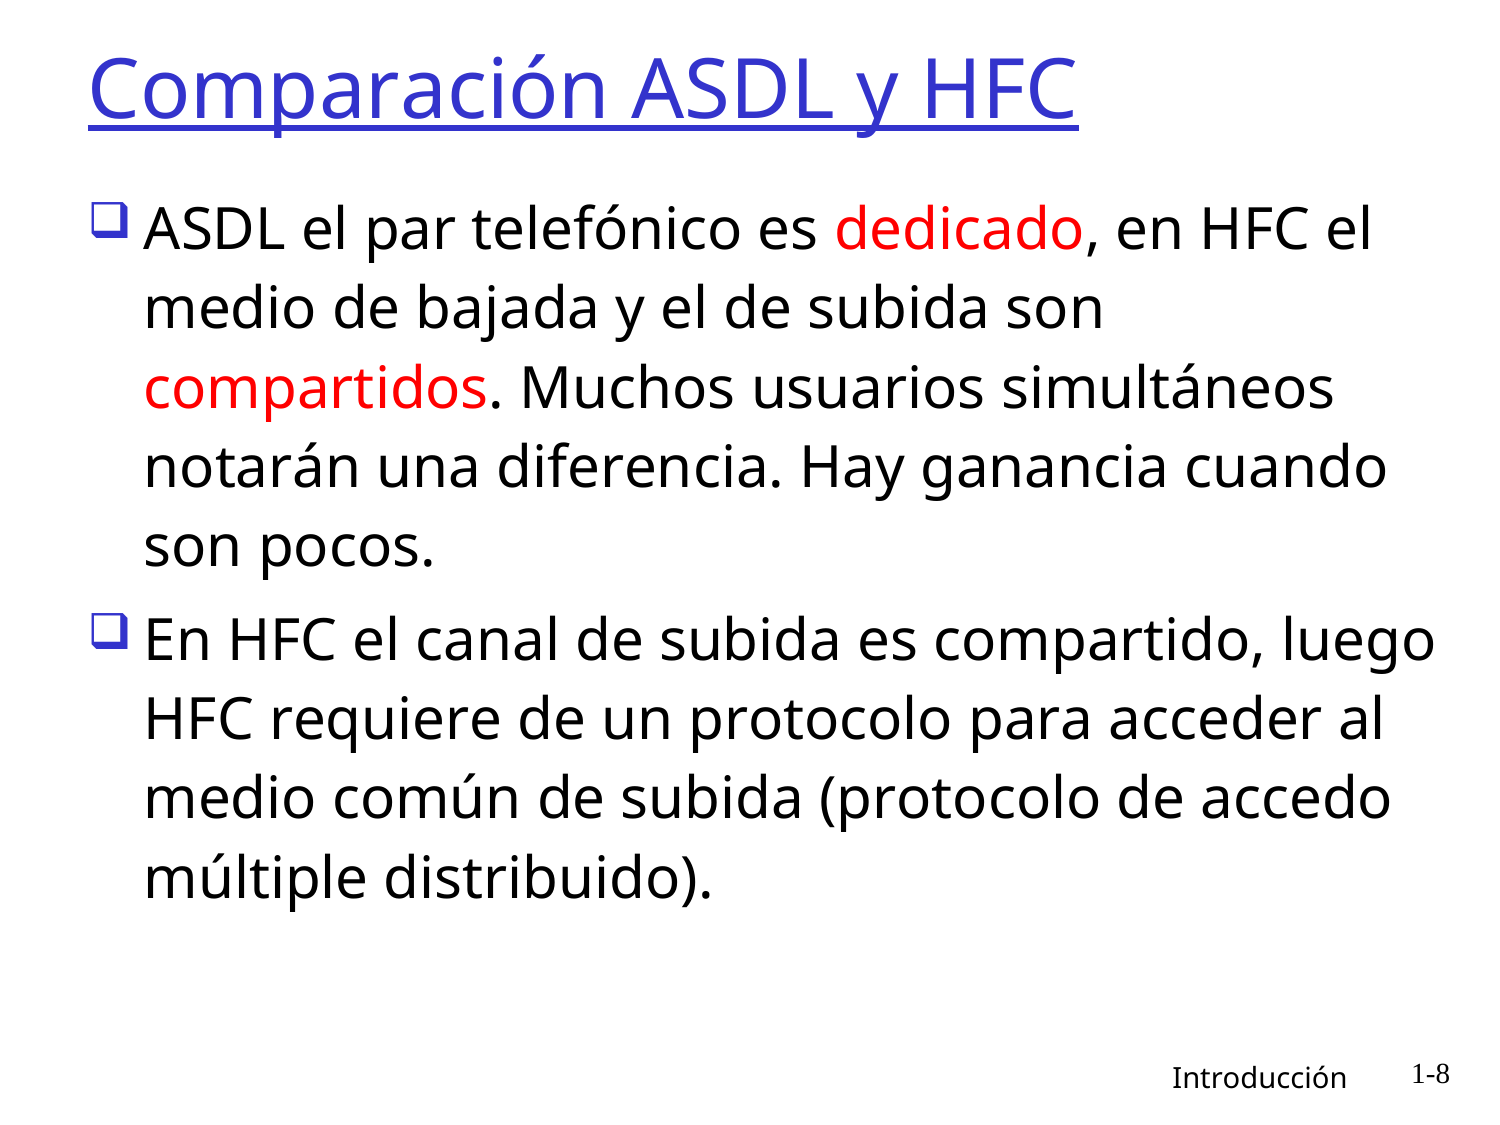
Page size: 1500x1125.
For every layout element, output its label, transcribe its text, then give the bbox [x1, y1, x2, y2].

title Comparación ASDL y HFC [87, 23, 1463, 150]
list ASDL el par telefónico es dedicado, en HFC el medio de bajada y el de subida son compartidos. Muchos usuarios simultáneos notarán una diferencia. Hay ganancia cuando son pocos. En HFC el canal de subida es compartido, luego HFC requiere de un protocolo para acceder al medio común de subida (protocolo de accedo múltiple distribuido). [87, 187, 1463, 1026]
